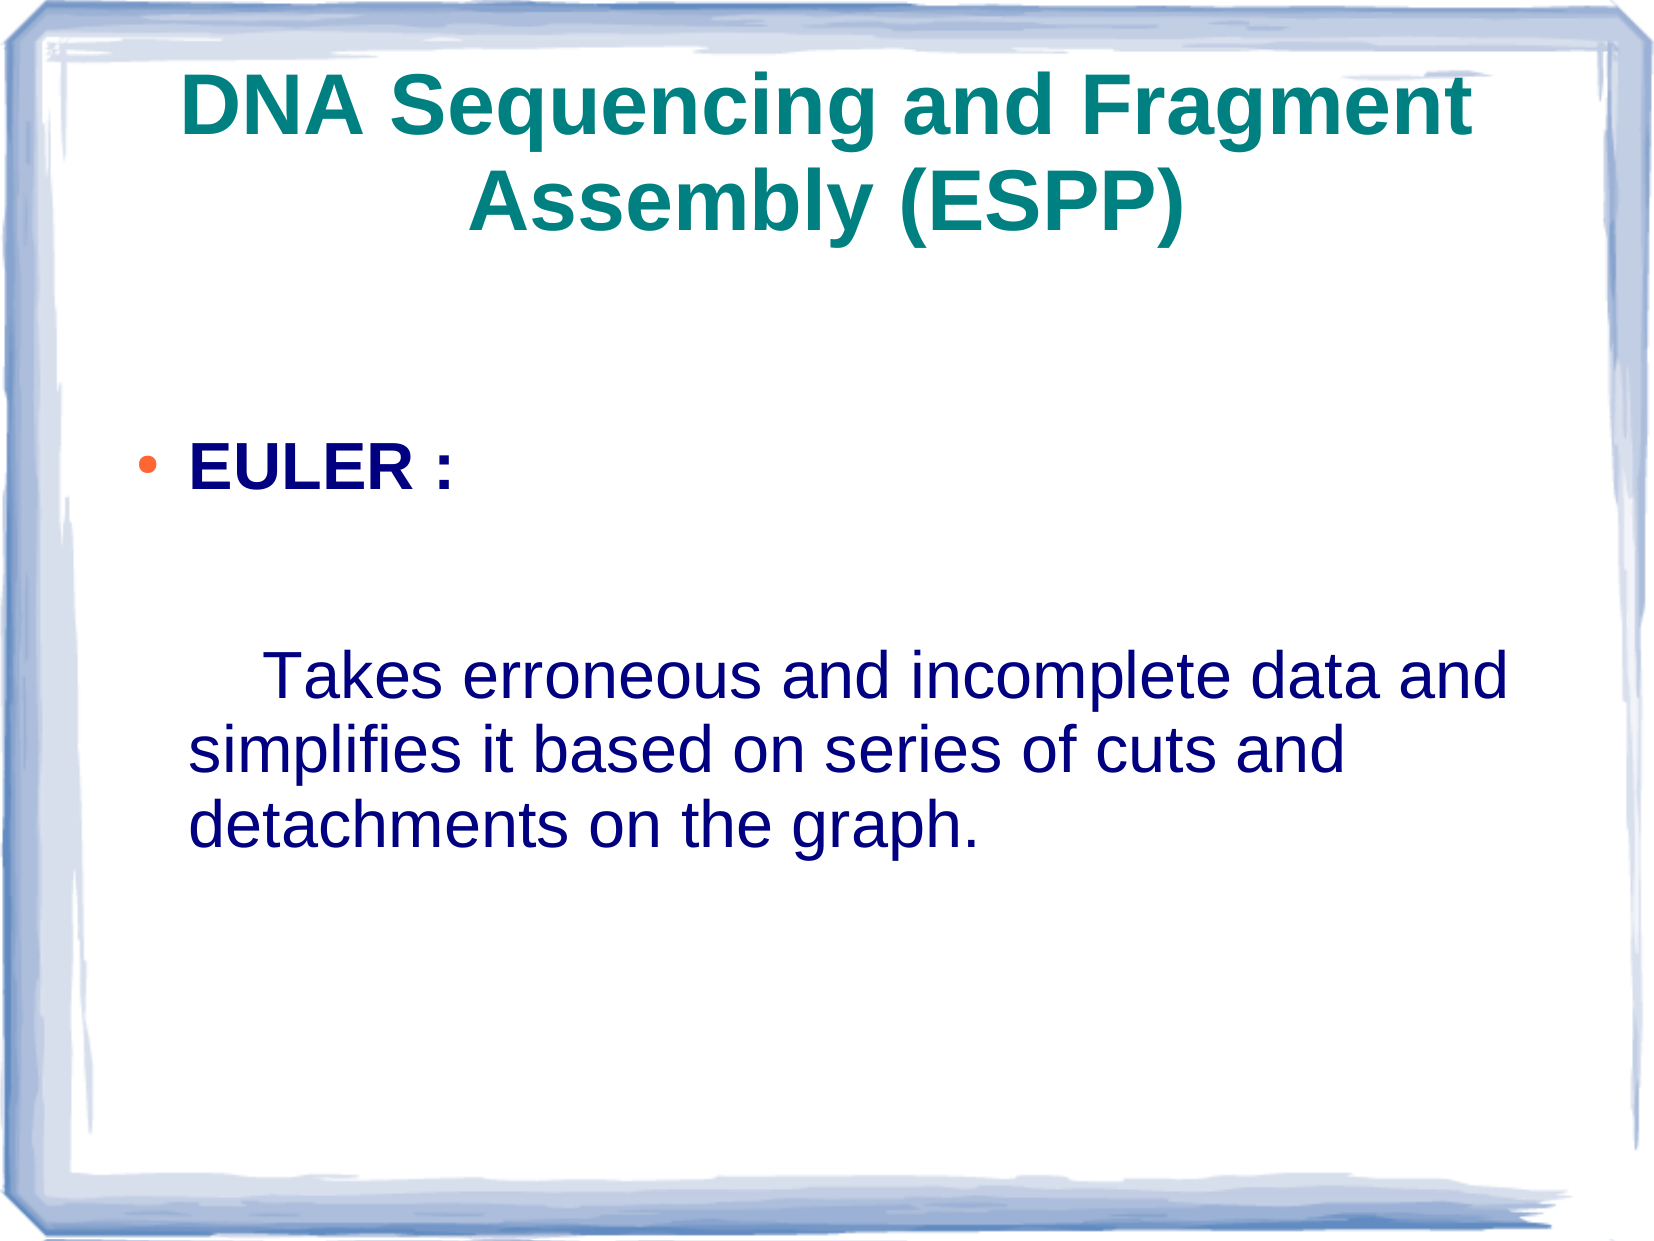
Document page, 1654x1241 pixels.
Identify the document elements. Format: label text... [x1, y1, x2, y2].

title DNA Sequencing and Fragment Assembly (ESPP) [82, 49, 1571, 257]
picture [0, 0, 1654, 1241]
list EULER : Takes erroneous and incomplete data and simplifies it based on series of cuts and detachments on the graph. [118, 324, 1571, 1144]
